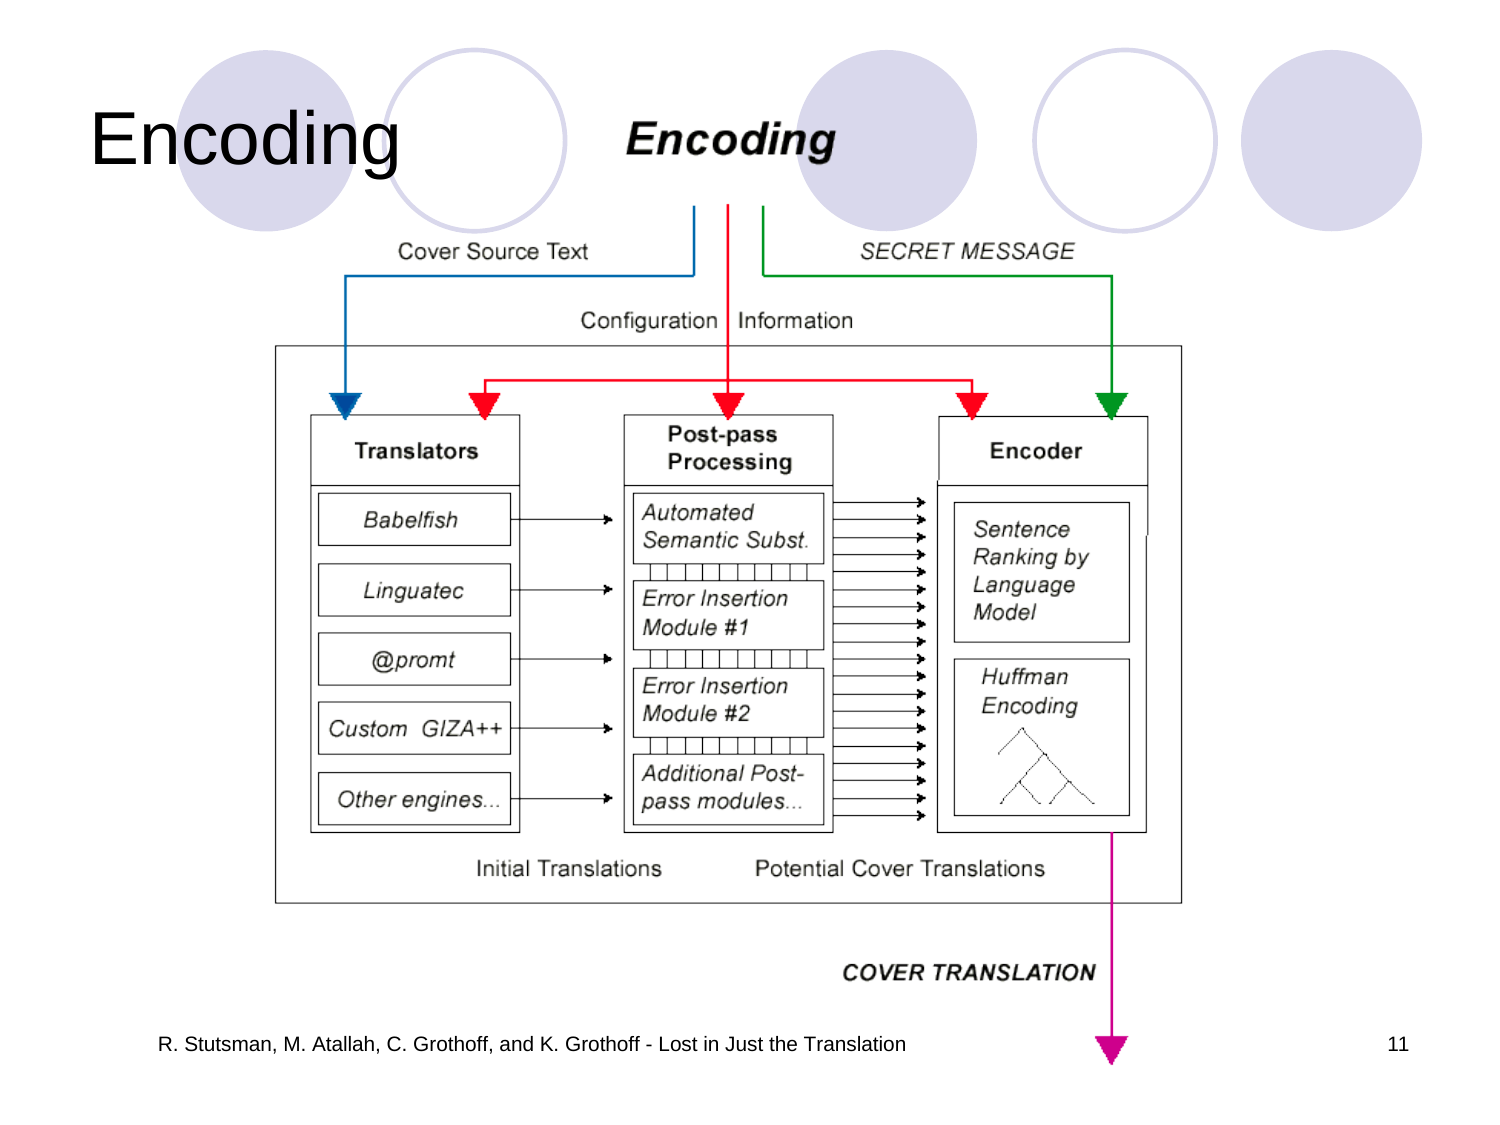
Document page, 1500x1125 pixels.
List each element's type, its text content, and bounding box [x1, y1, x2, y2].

title Encoding [75, 45, 1426, 233]
picture [206, 89, 1241, 1073]
